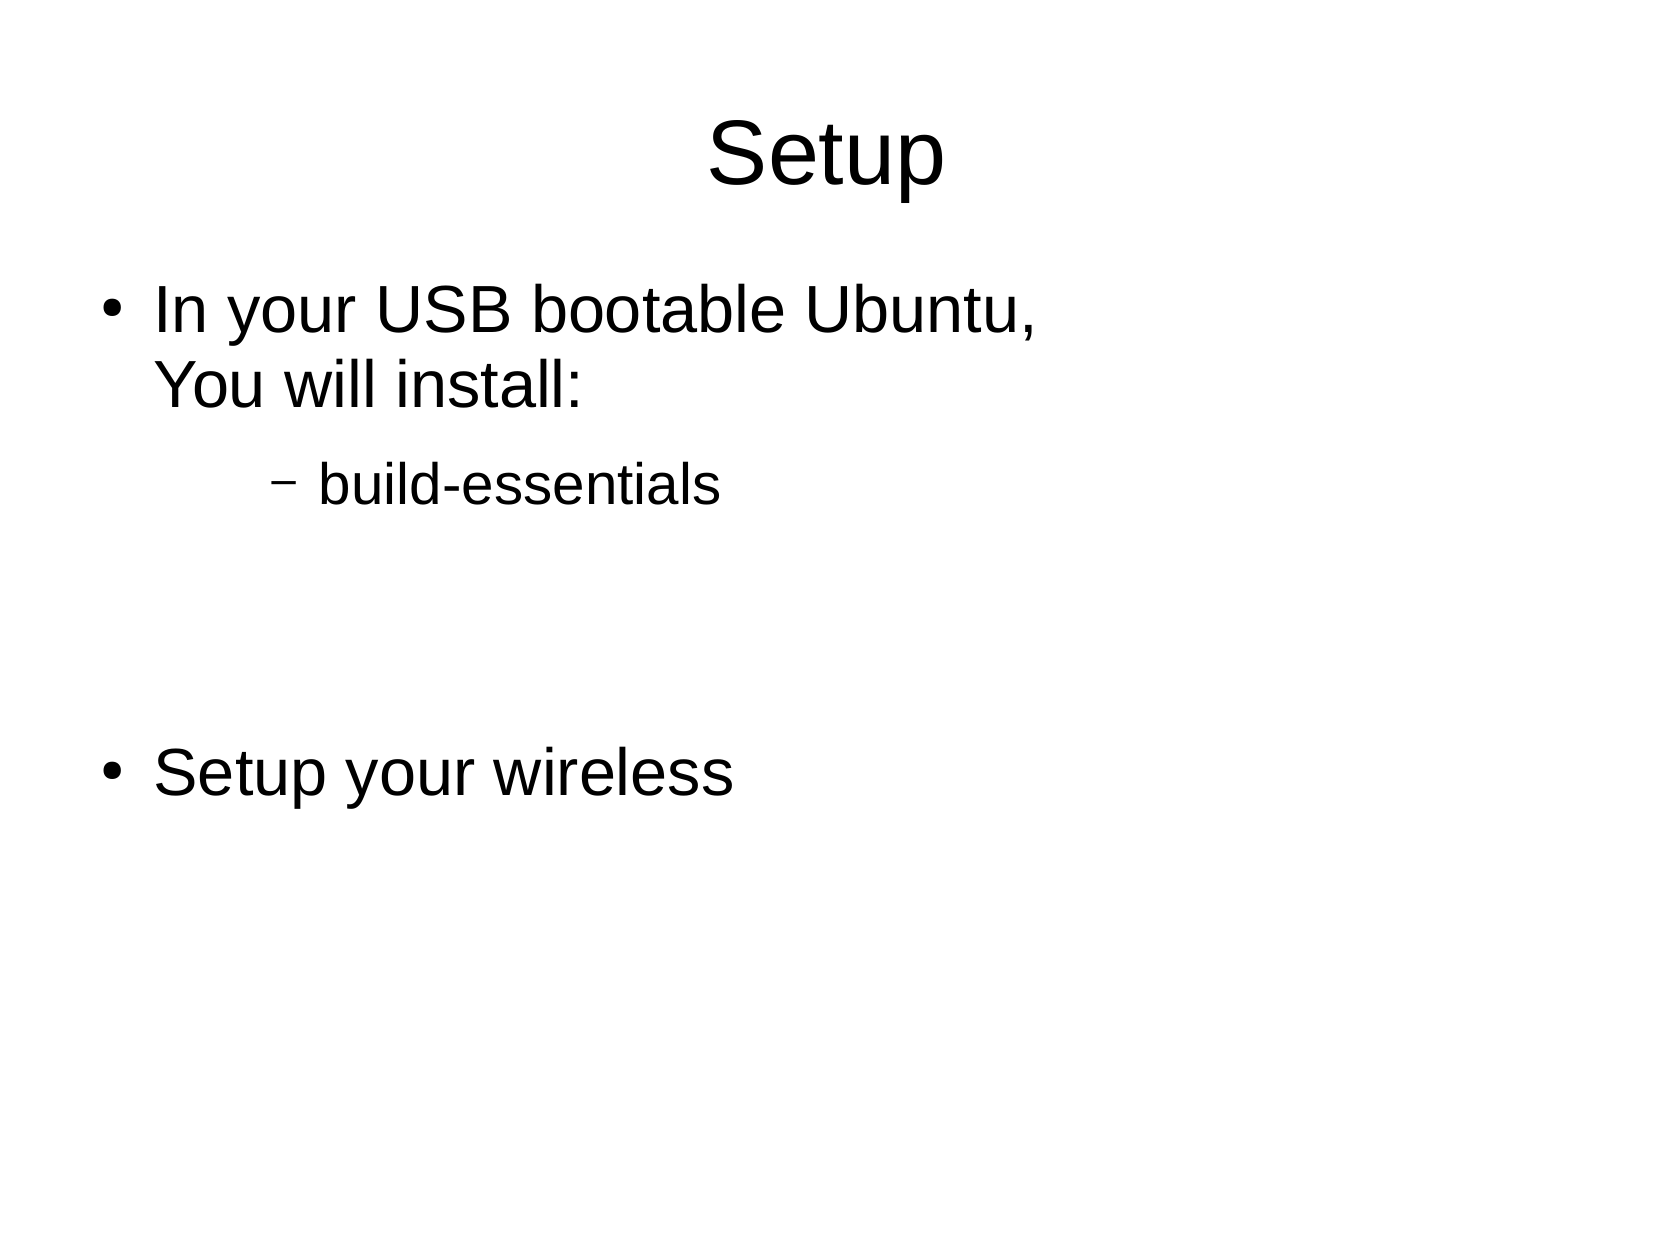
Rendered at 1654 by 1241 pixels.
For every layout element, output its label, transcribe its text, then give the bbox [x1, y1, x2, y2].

list In your USB bootable Ubuntu, You will install: build-essentials Setup your wireless [82, 272, 1571, 1092]
title Setup [82, 49, 1571, 257]
